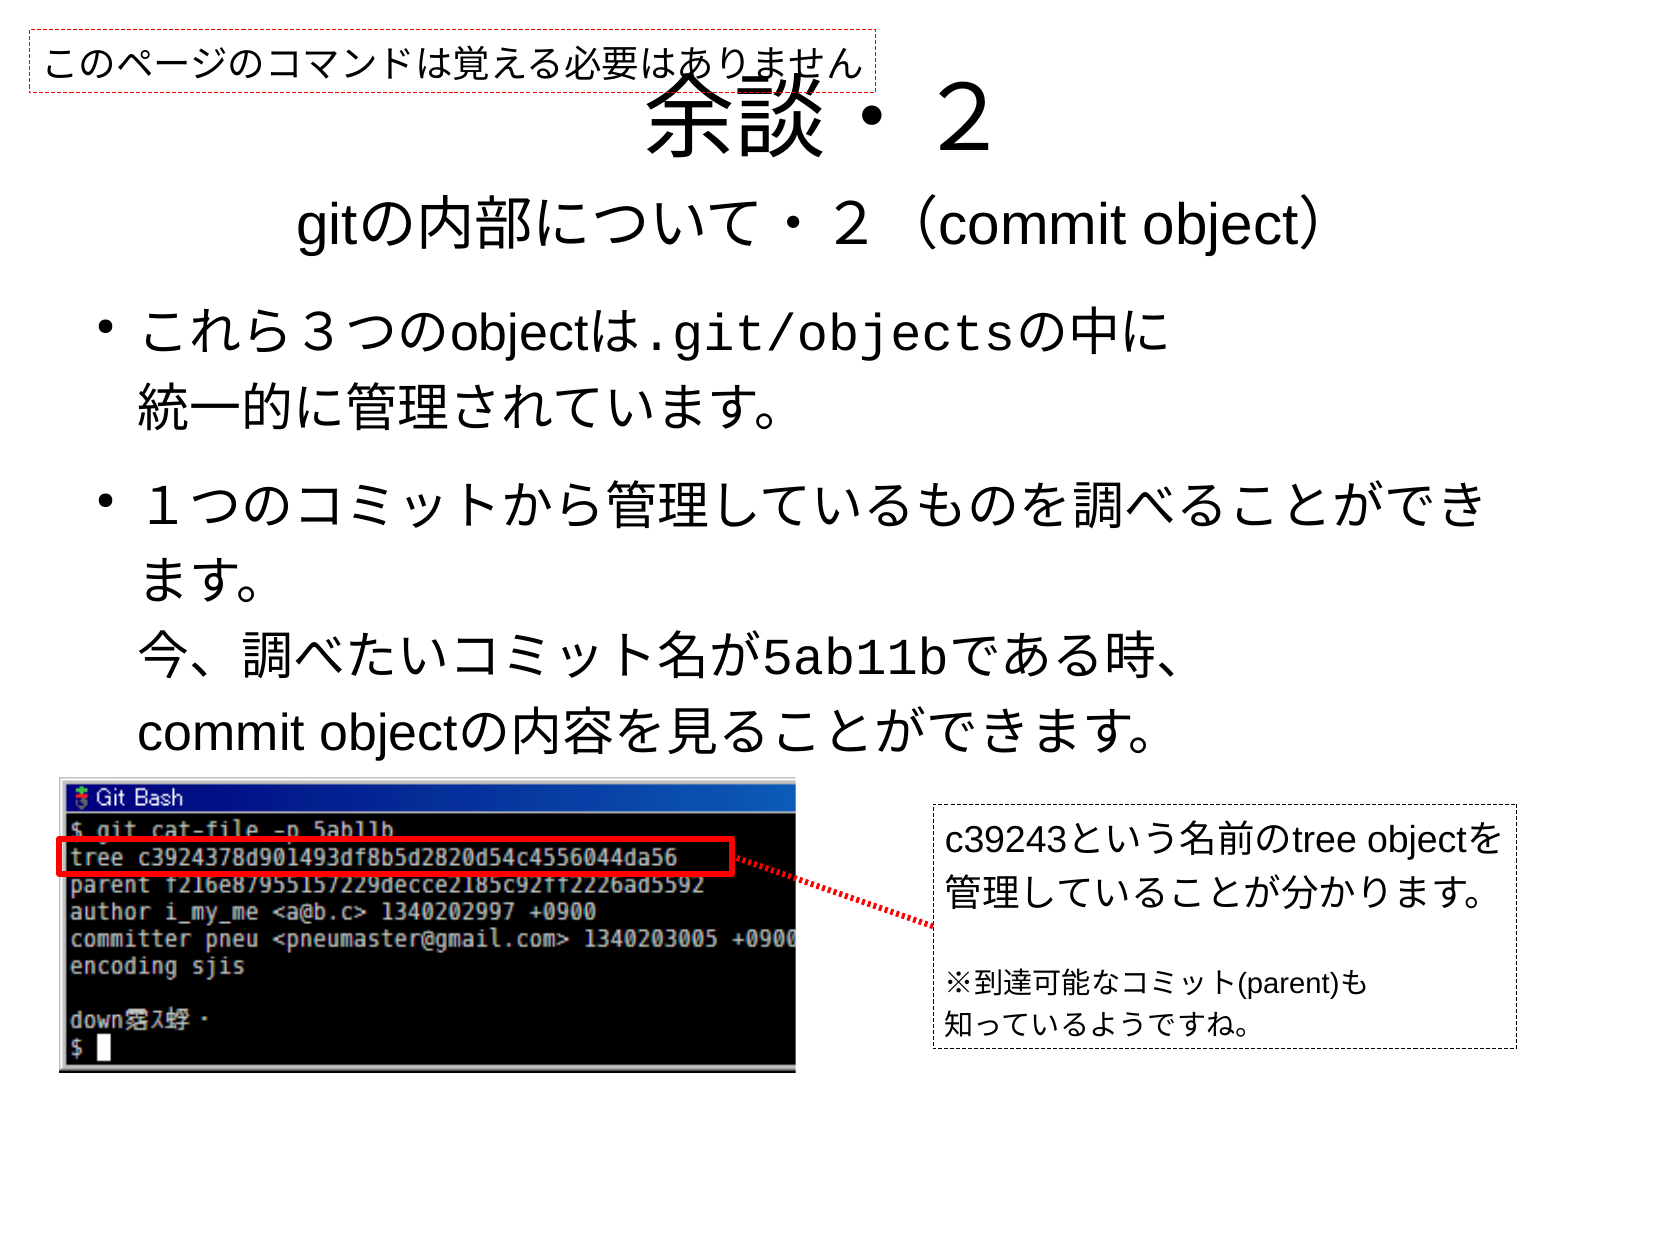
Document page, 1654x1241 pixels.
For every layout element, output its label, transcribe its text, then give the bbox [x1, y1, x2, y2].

picture [62, 842, 729, 871]
title 余談・２ gitの内部について・２（commit object） [82, 49, 1571, 257]
text_box このページのコマンドは覚える必要はありません [29, 29, 810, 76]
picture [59, 777, 796, 1073]
text_box c39243という名前のtree objectを 管理していることが分かります。 ※到達可能なコミット(parent)も 知っているようですね。 [933, 804, 1490, 993]
list これら３つのobjectは.git/objectsの中に 統一的に管理されています。 １つのコミットから管理しているものを調べることができます。 今、調べたいコミット名が5ab11bである時、 commit objectの内容を見ることができます。 [82, 290, 1538, 768]
